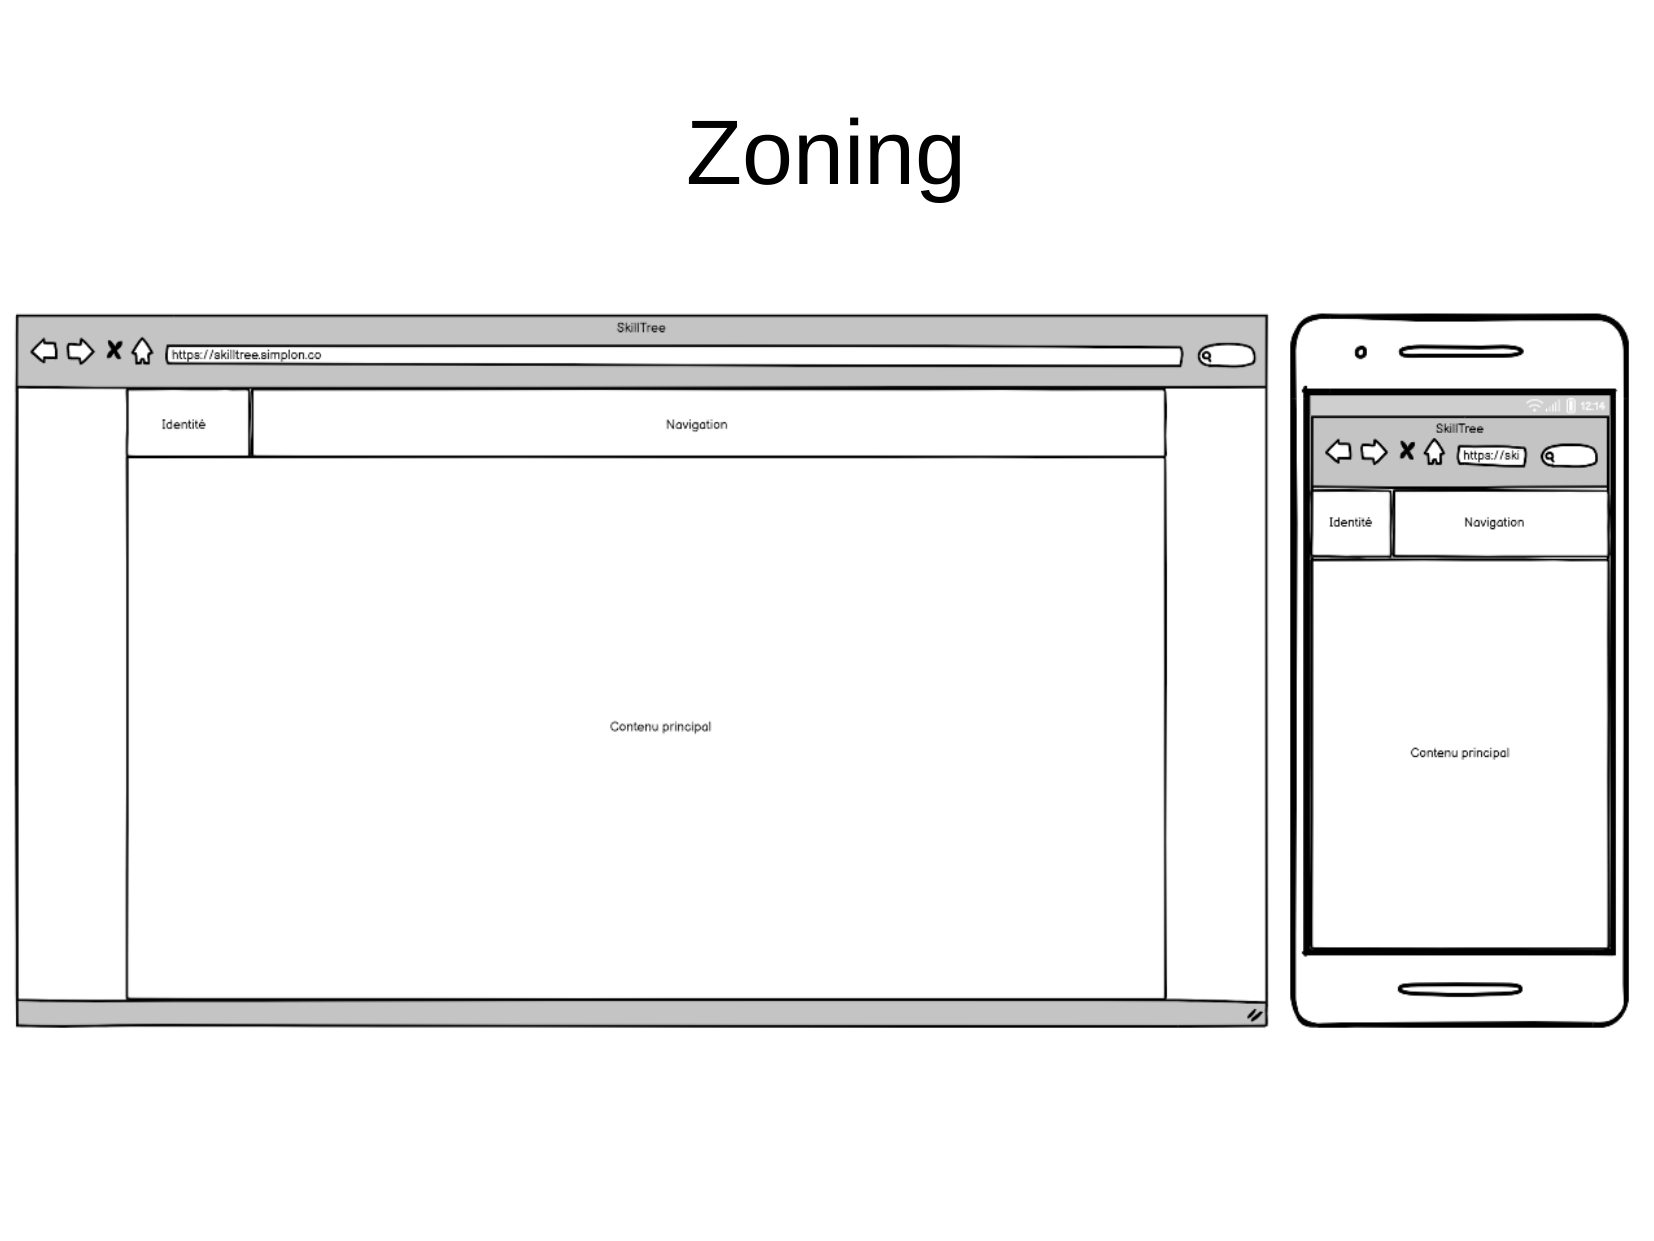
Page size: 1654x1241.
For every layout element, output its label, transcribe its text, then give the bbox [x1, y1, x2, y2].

title Zoning [82, 49, 1571, 257]
picture [11, 307, 1642, 1040]
